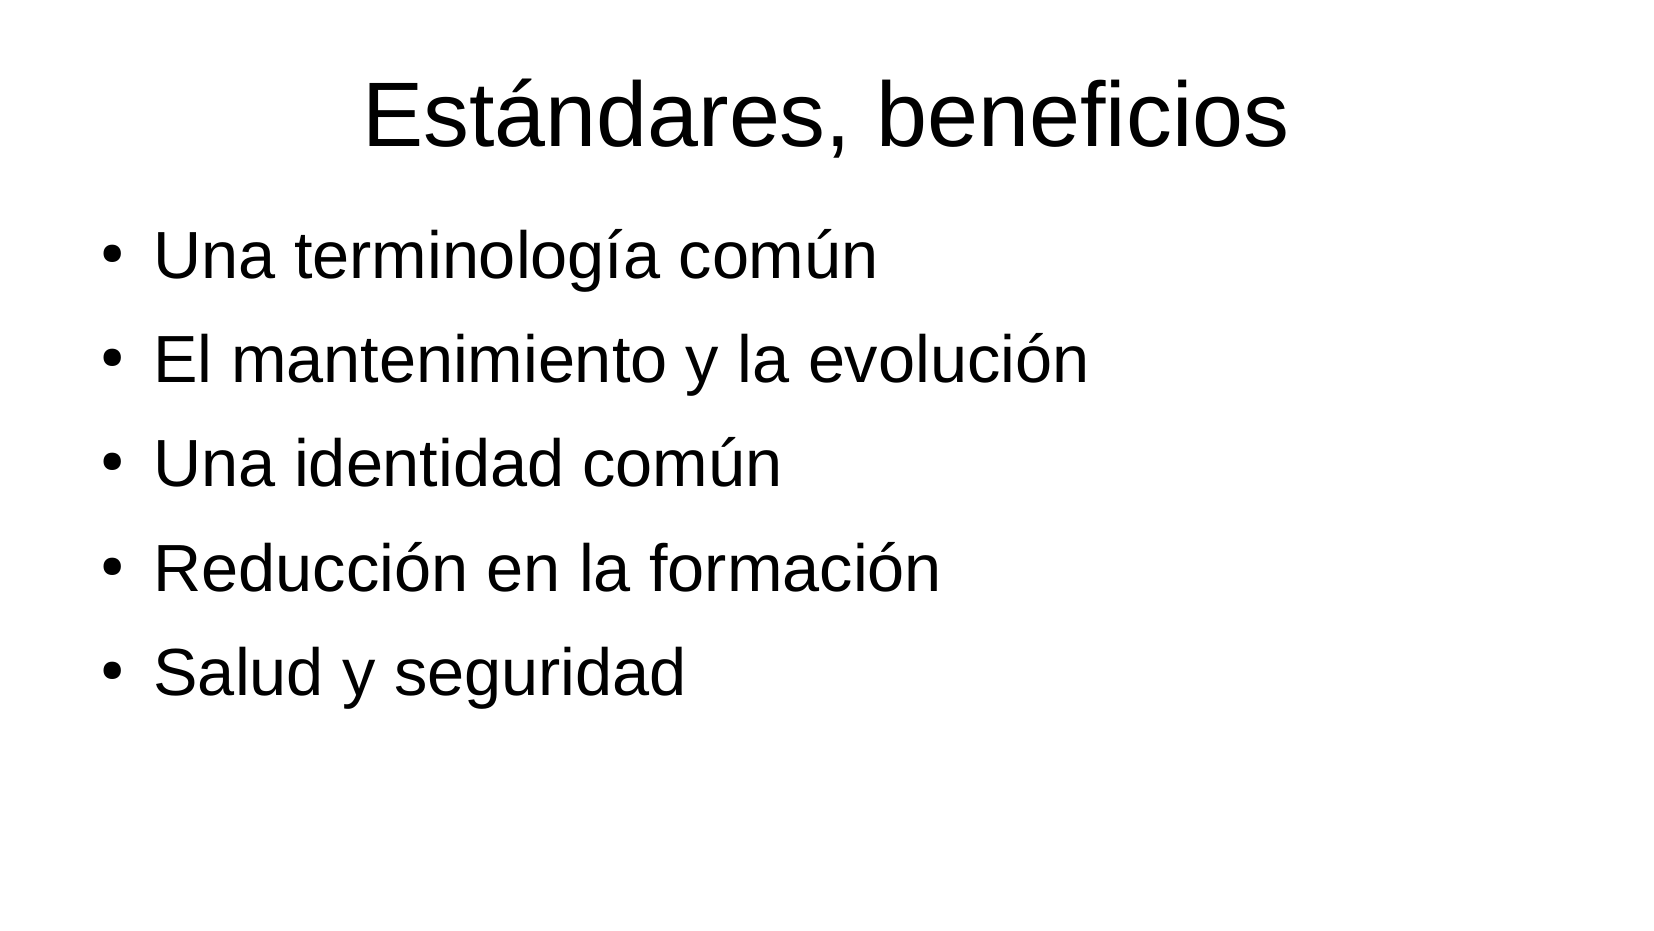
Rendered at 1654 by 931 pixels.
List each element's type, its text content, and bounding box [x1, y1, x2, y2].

list Una terminología común El mantenimiento y la evolución Una identidad común Reducción en la formación Salud y seguridad [82, 217, 1571, 758]
title Estándares, beneficios [82, 37, 1571, 193]
